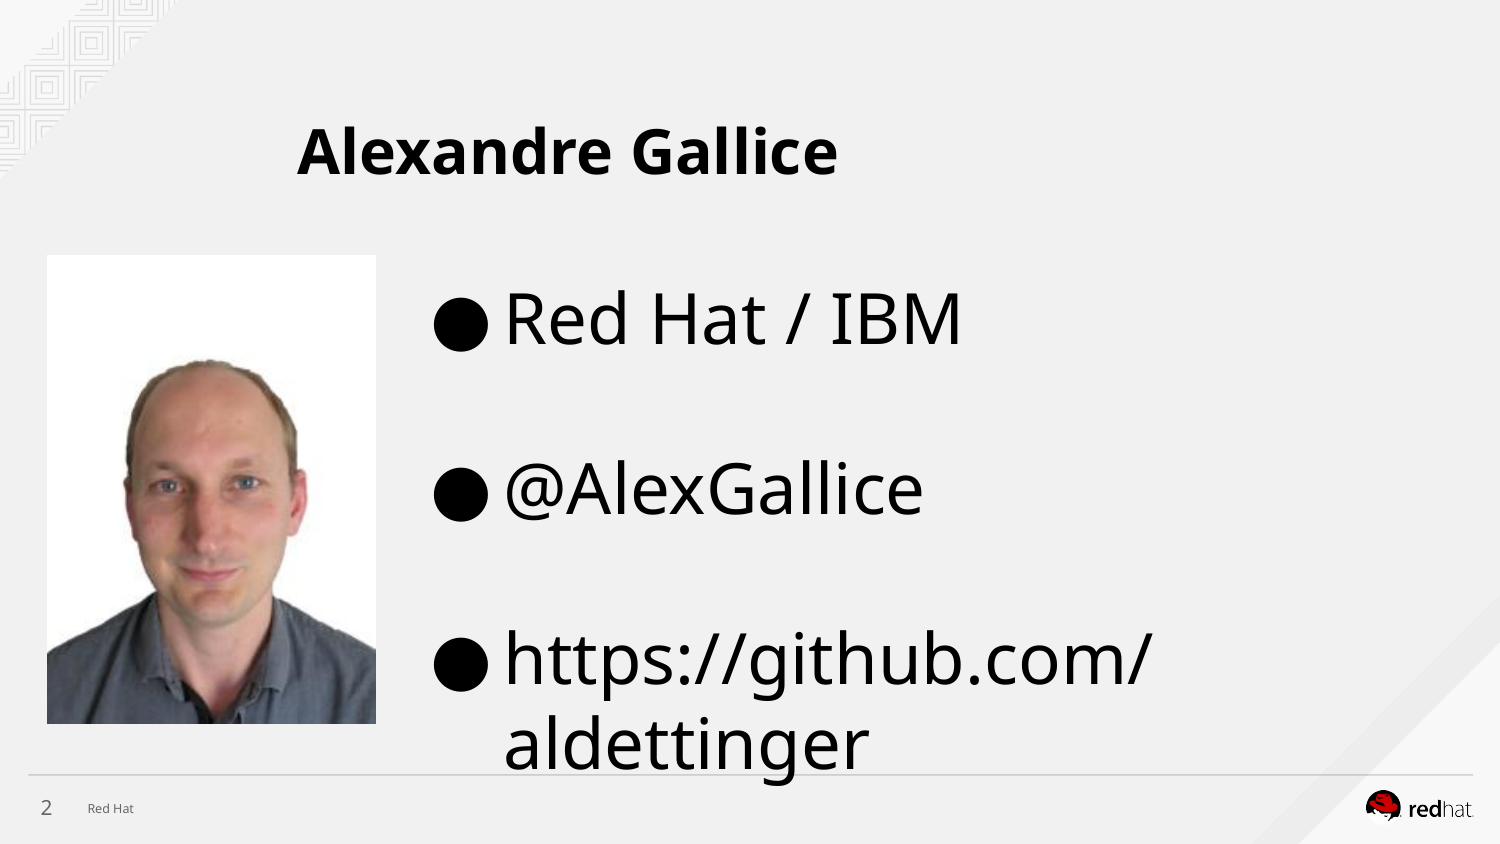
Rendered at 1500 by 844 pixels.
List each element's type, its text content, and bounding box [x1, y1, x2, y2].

picture [0, 0, 1500, 844]
slide_number <number> [16, 776, 77, 842]
text_box Red Hat / IBM @AlexGallice https://github.com/aldettinger [413, 259, 1438, 799]
text_box Alexandre Gallice [282, 96, 1250, 202]
